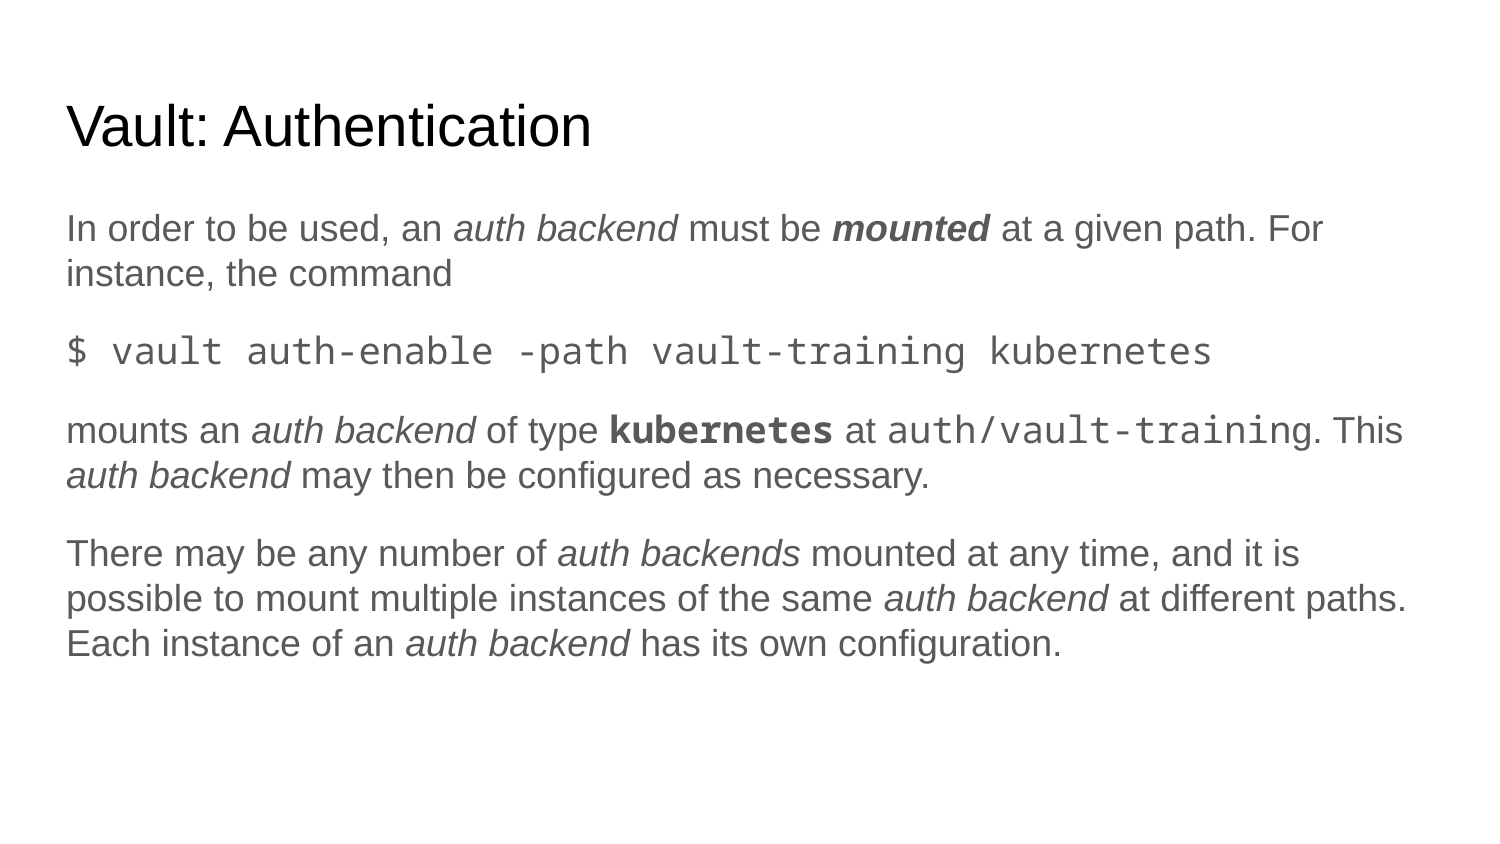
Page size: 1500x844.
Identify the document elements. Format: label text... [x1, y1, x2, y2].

title Vault: Authentication [51, 72, 1449, 167]
list In order to be used, an auth backend must be mounted at a given path. For instance, the command $ vault auth-enable -path vault-training kubernetes mounts an auth backend of type kubernetes at auth/vault-training. This auth backend may then be configured as necessary. There may be any number of auth backends mounted at any time, and it is possible to mount multiple instances of the same auth backend at different paths. Each instance of an auth backend has its own configuration. [51, 189, 1449, 750]
